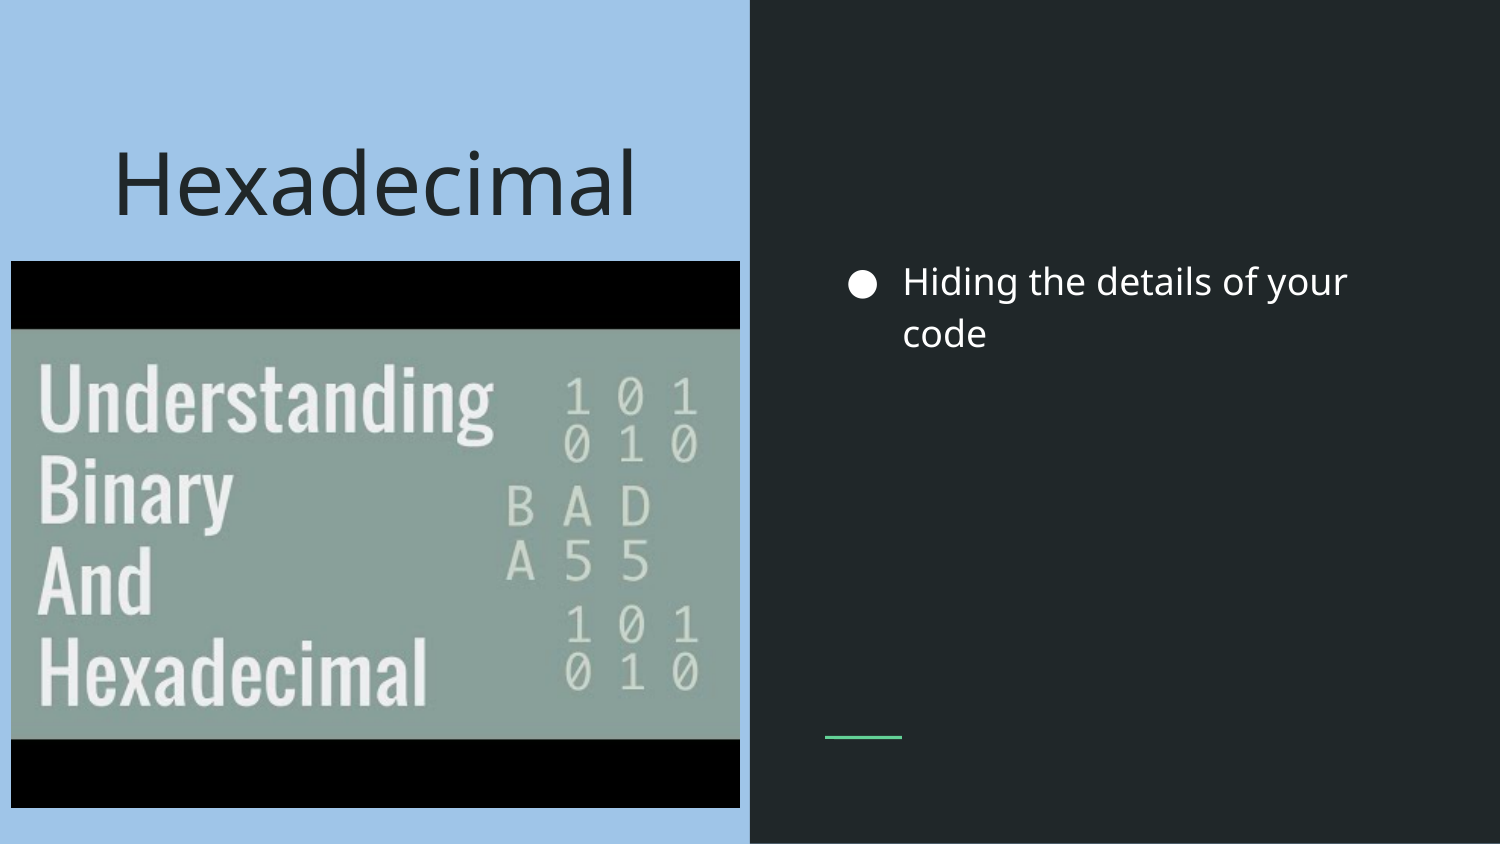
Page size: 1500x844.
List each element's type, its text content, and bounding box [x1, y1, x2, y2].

title Hexadecimal [43, 0, 708, 248]
list Hiding the details of your code [812, 0, 1442, 607]
picture [11, 261, 740, 808]
